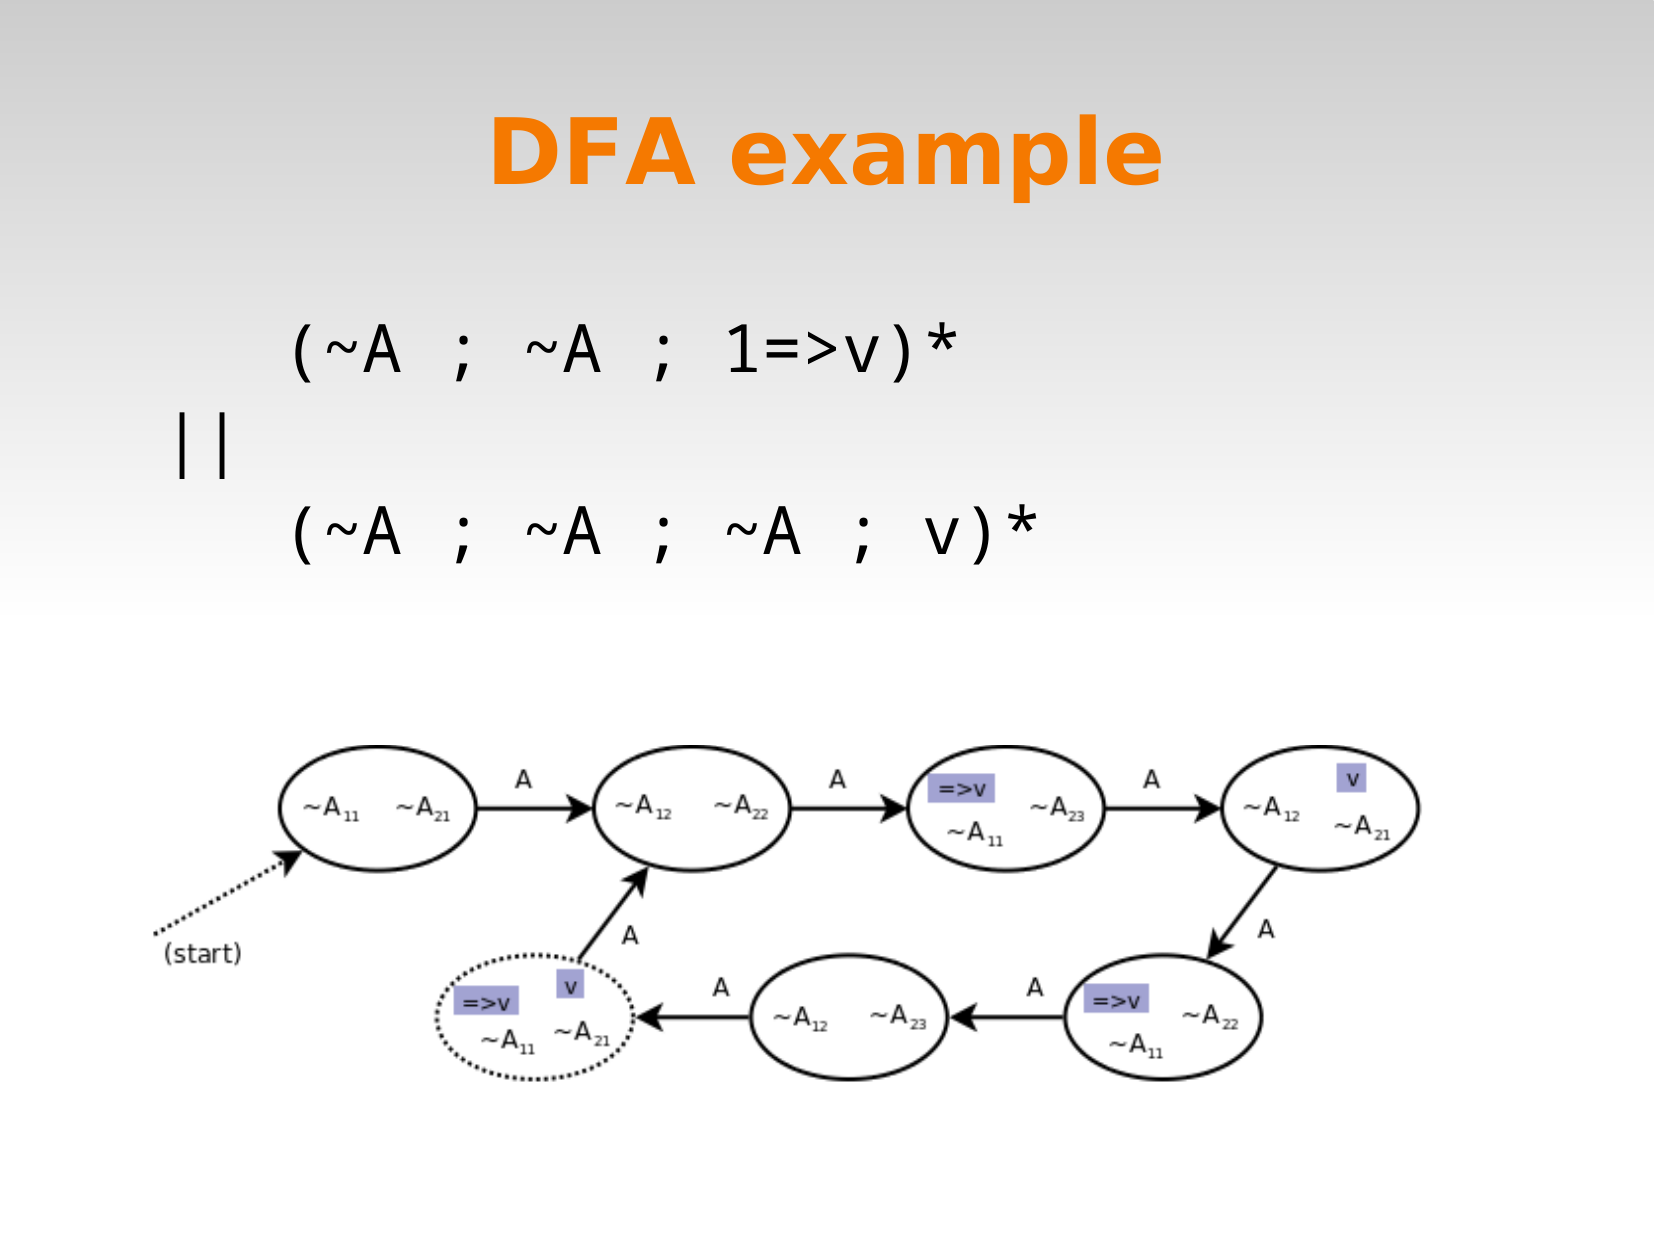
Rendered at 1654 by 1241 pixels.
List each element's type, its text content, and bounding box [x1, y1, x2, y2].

picture [152, 745, 1428, 1084]
title DFA example [82, 49, 1571, 257]
subtitle (~A ; ~A ; 1=>v)* || (~A ; ~A ; ~A ; v)* [82, 290, 1571, 1109]
